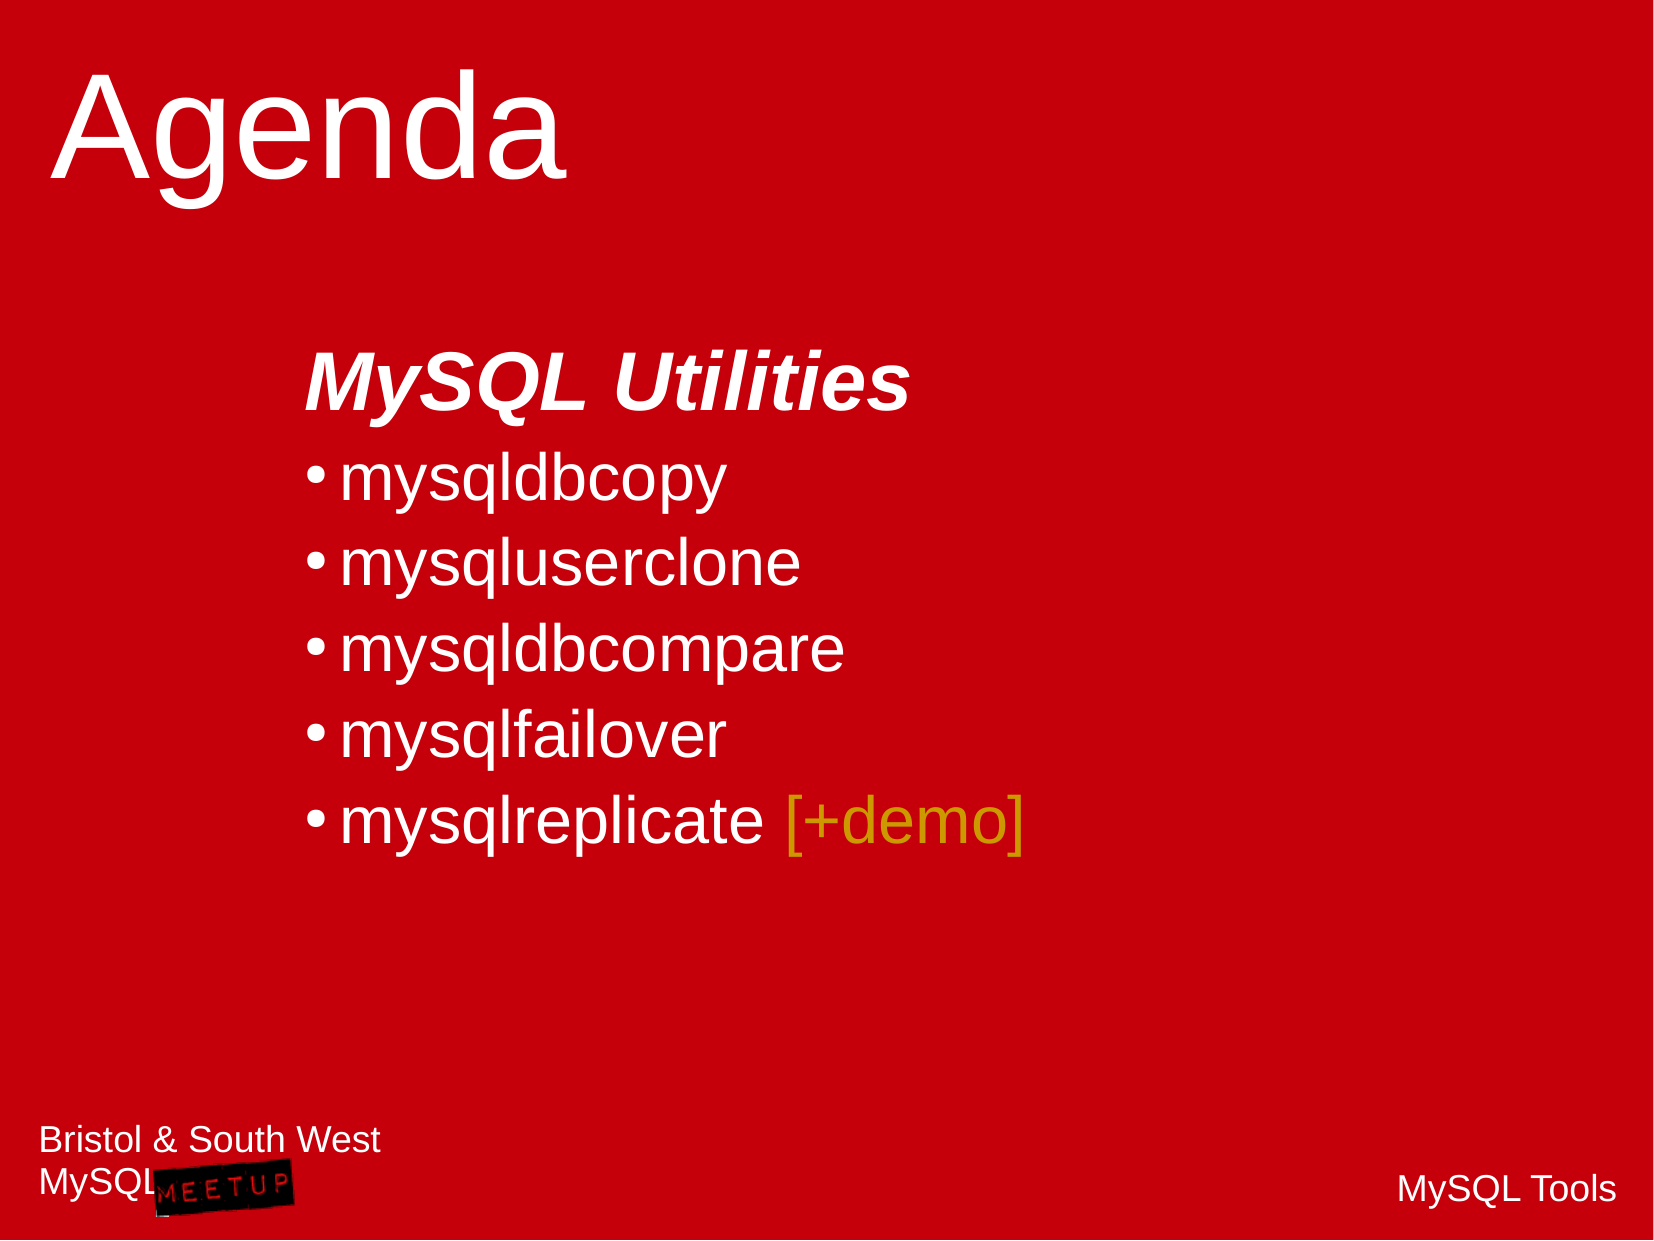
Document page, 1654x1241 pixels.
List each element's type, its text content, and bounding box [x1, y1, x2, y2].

picture [153, 1157, 296, 1217]
text_box MySQL Utilities mysqldbcopy mysqluserclone mysqldbcompare mysqlfailover mysqlreplicate [+demo] [218, 206, 1495, 978]
text_box Agenda [35, 35, 583, 218]
text_box Bristol & South West MySQL [23, 1110, 768, 1214]
text_box MySQL Tools [1381, 1159, 1654, 1217]
